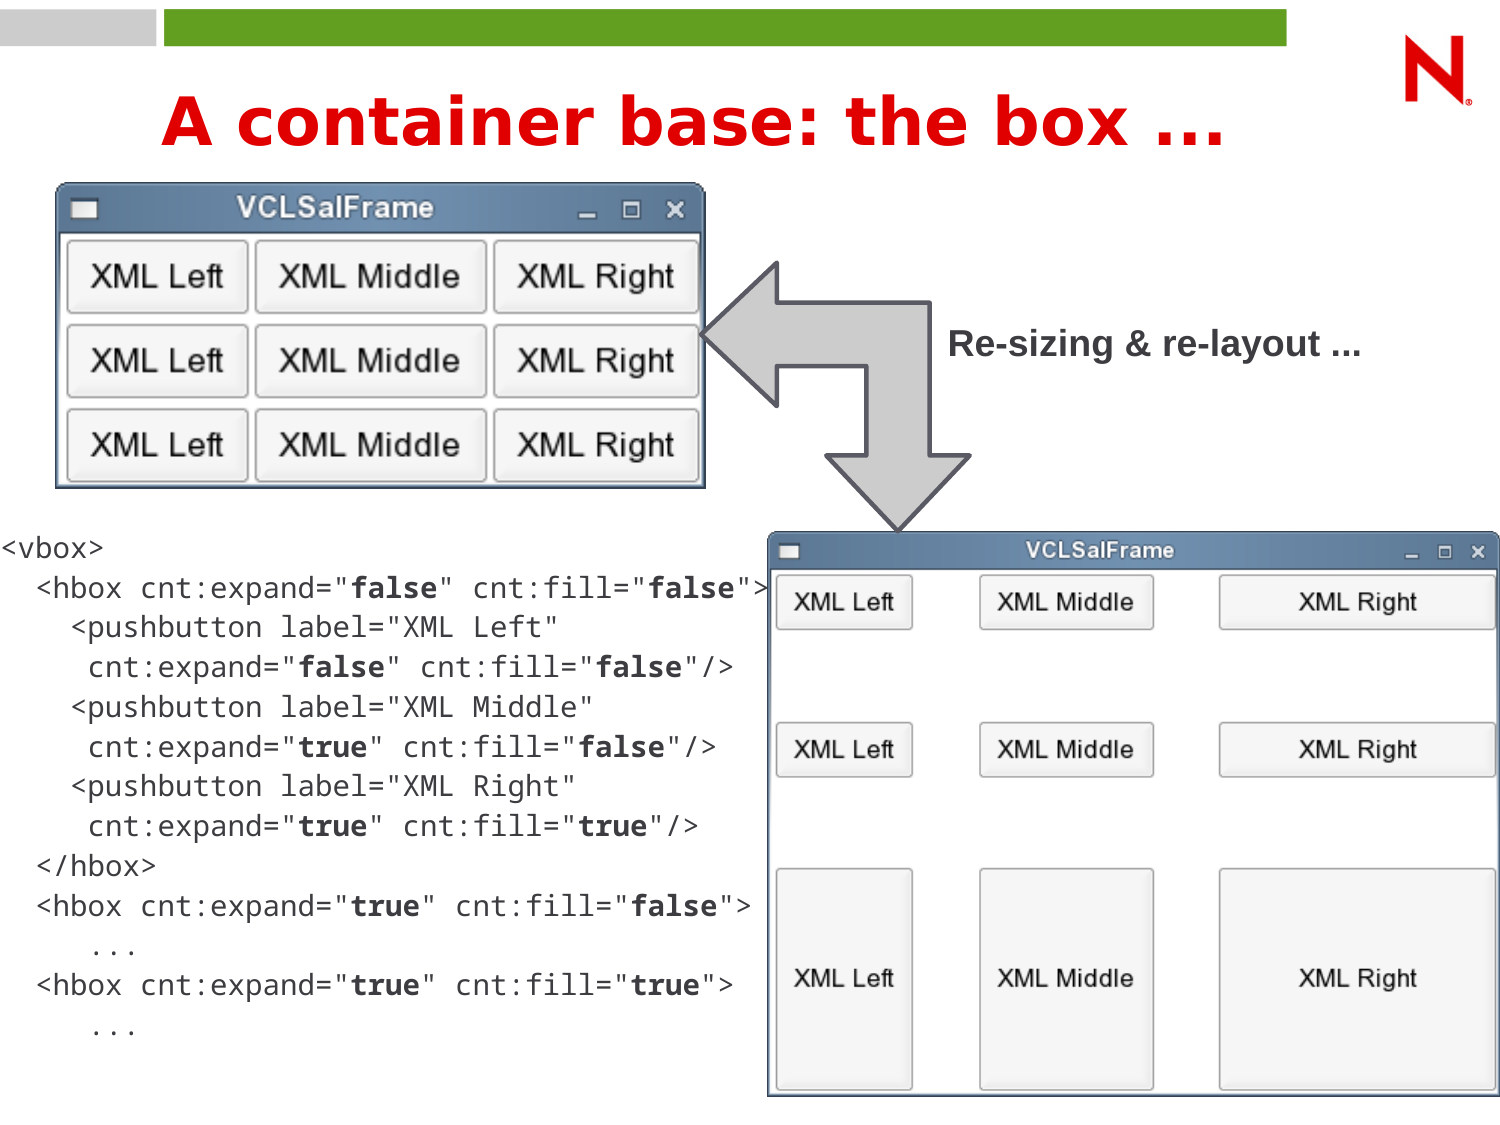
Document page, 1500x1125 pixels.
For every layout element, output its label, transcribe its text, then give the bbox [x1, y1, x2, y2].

picture [767, 531, 1500, 1098]
text_box <vbox> <hbox cnt:expand="false" cnt:fill="false"> <pushbutton label="XML Left" cnt:expand="false" cnt:fill="false"/> <pushbutton label="XML Middle" cnt:expand="true" cnt:fill="false"/> <pushbutton label="XML Right" cnt:expand="true" cnt:fill="true"/> </hbox> <hbox cnt:expand="true" cnt:fill="false"> ... <hbox cnt:expand="true" cnt:fill="true"> ... [0, 527, 827, 1034]
picture [55, 182, 706, 489]
picture [1403, 32, 1473, 107]
text_box [701, 262, 970, 532]
text_box Re-sizing & re-layout ... [947, 322, 1408, 365]
title A container base: the box ... [161, 41, 1383, 205]
